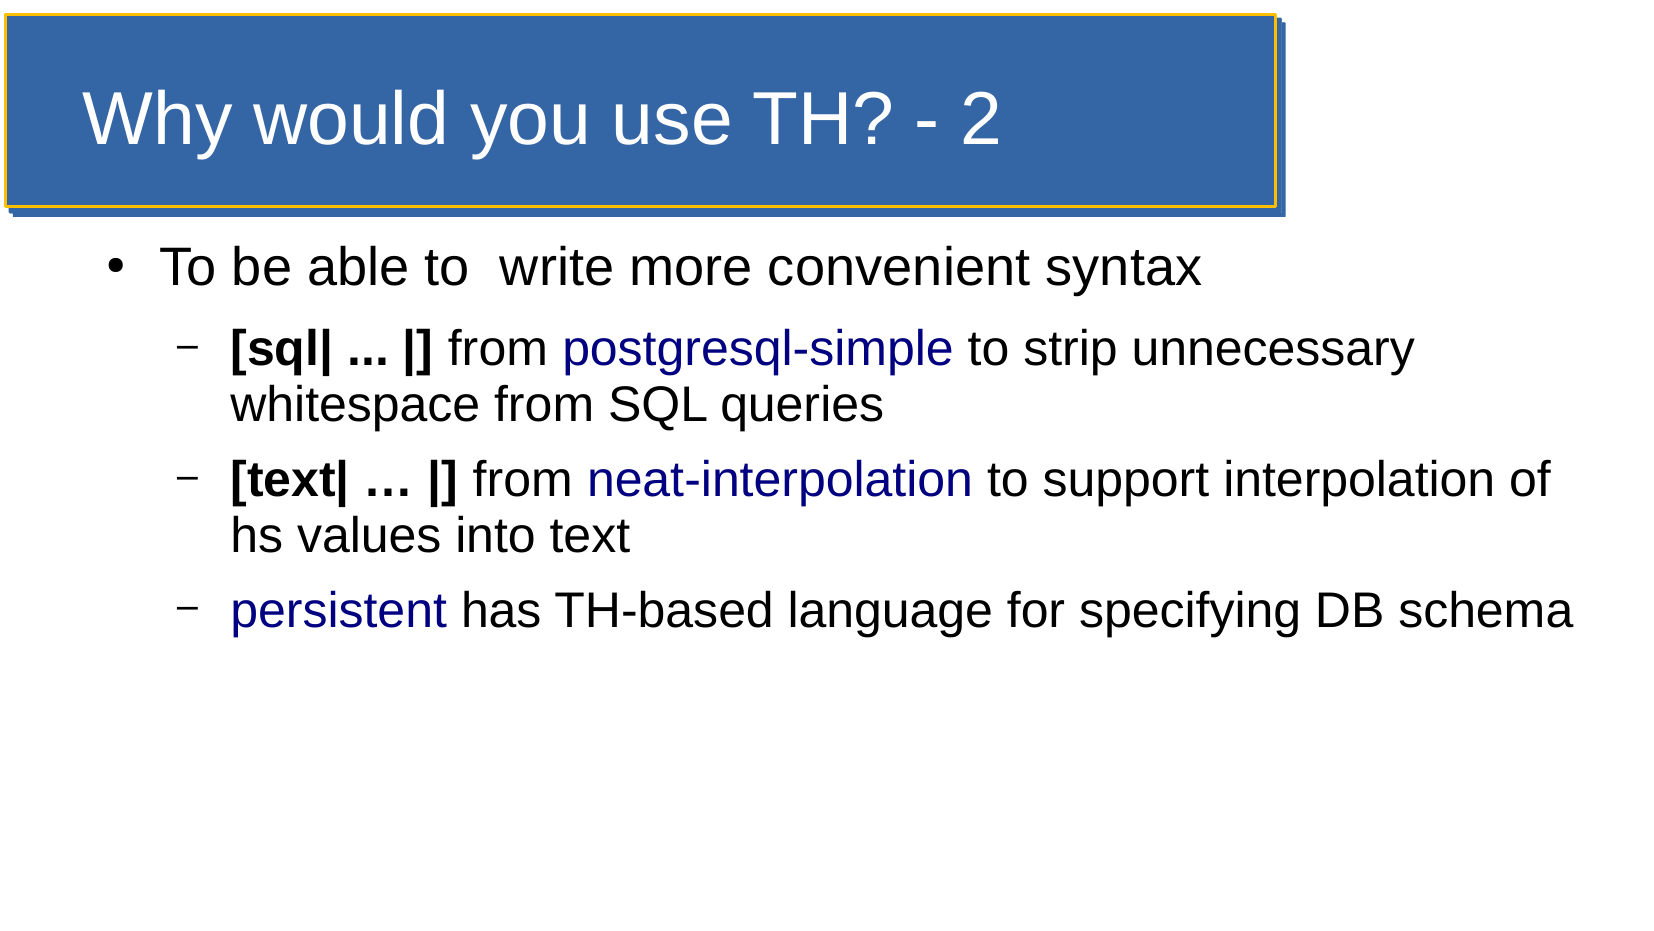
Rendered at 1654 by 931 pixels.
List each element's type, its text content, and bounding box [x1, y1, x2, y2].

list To be able to write more convenient syntax [sql| ... |] from postgresql-simple to strip unnecessary whitespace from SQL queries [text| … |] from neat-interpolation to support interpolation of hs values into text persistent has TH-based language for specifying DB schema [88, 236, 1613, 863]
title Why would you use TH? - 2 [82, 44, 1235, 192]
